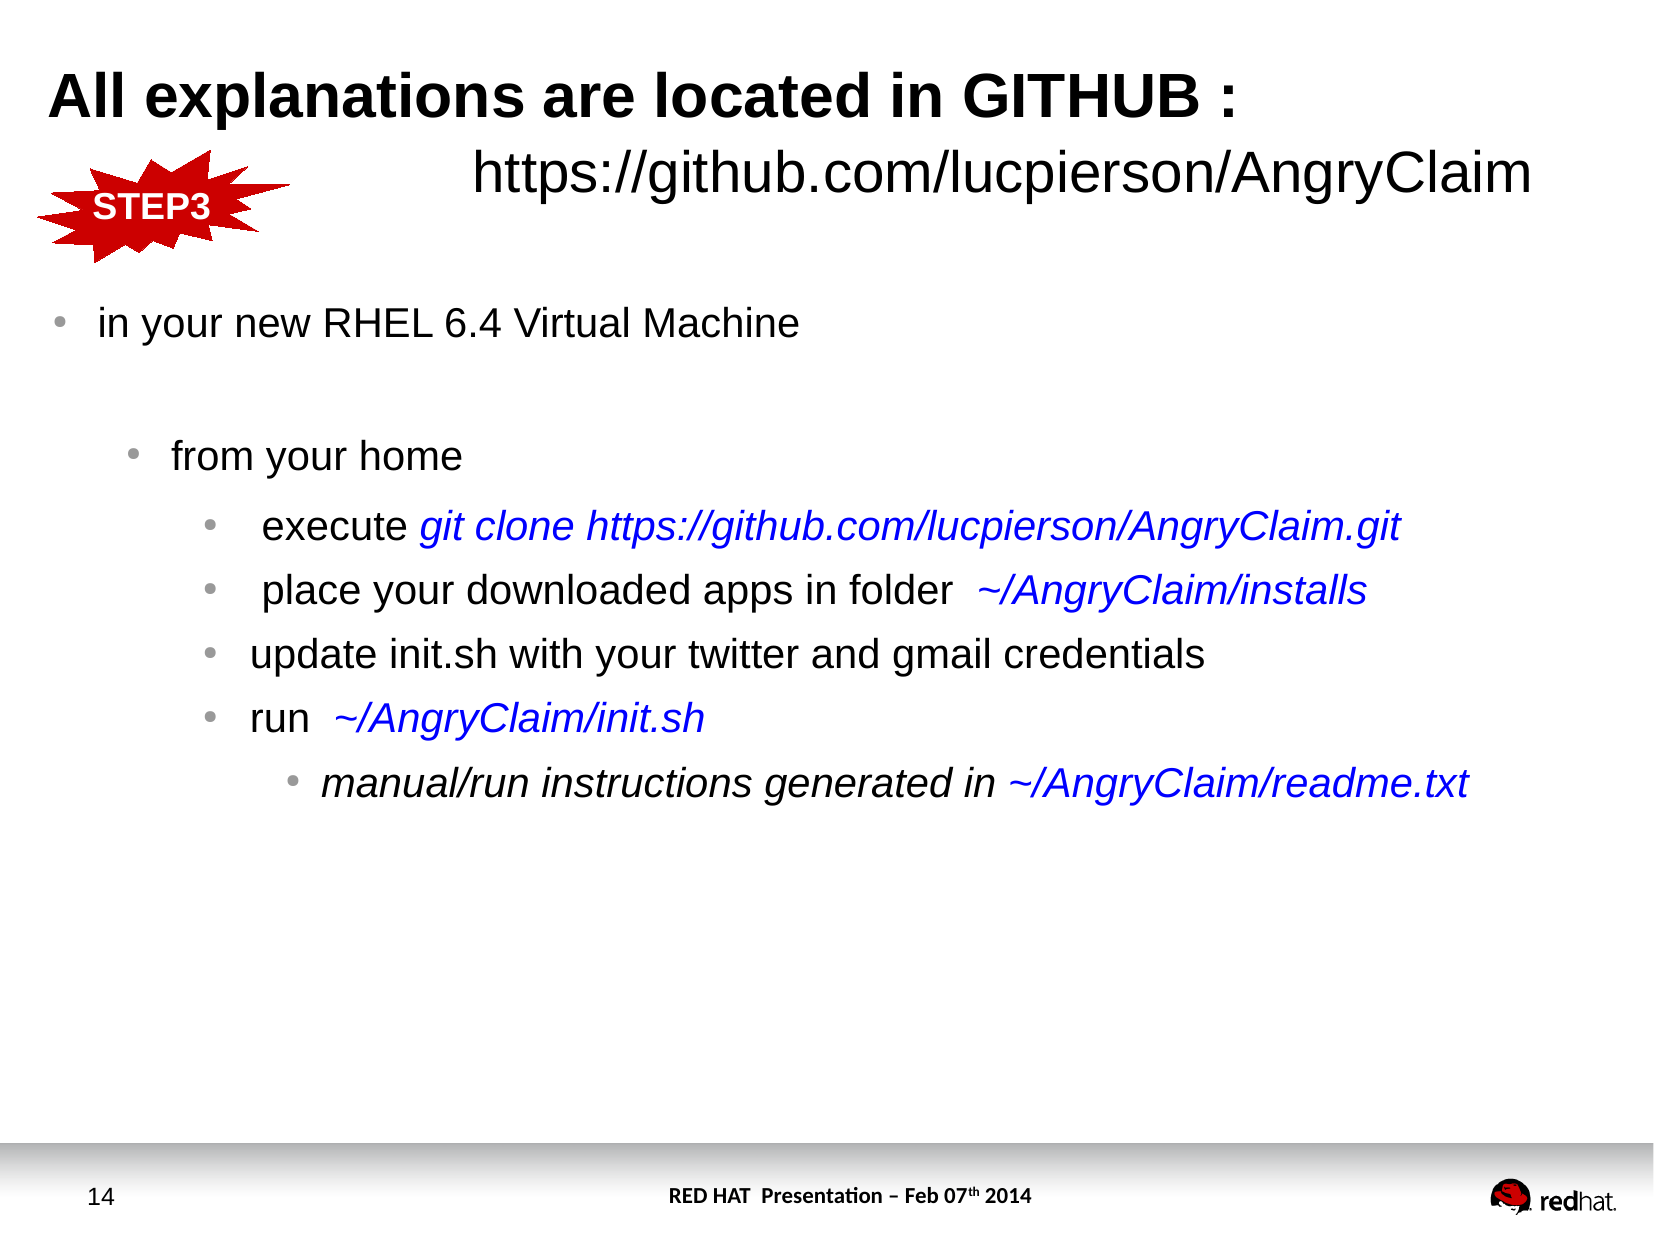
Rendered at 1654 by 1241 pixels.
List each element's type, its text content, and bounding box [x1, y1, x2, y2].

picture [0, 1143, 1654, 1241]
title All explanations are located in GITHUB : [47, 2, 1536, 190]
list in your new RHEL 6.4 Virtual Machine from your home execute git clone https://github.com/lucpierson/AngryClaim.git place your downloaded apps in folder ~/AngryClaim/installs update init.sh with your twitter and gmail credentials run ~/AngryClaim/init.sh manual/run instructions generated in ~/AngryClaim/readme.txt [37, 300, 1576, 1068]
text_box STEP3 [37, 150, 290, 263]
list https://github.com/lucpierson/AngryClaim [412, 140, 1576, 226]
